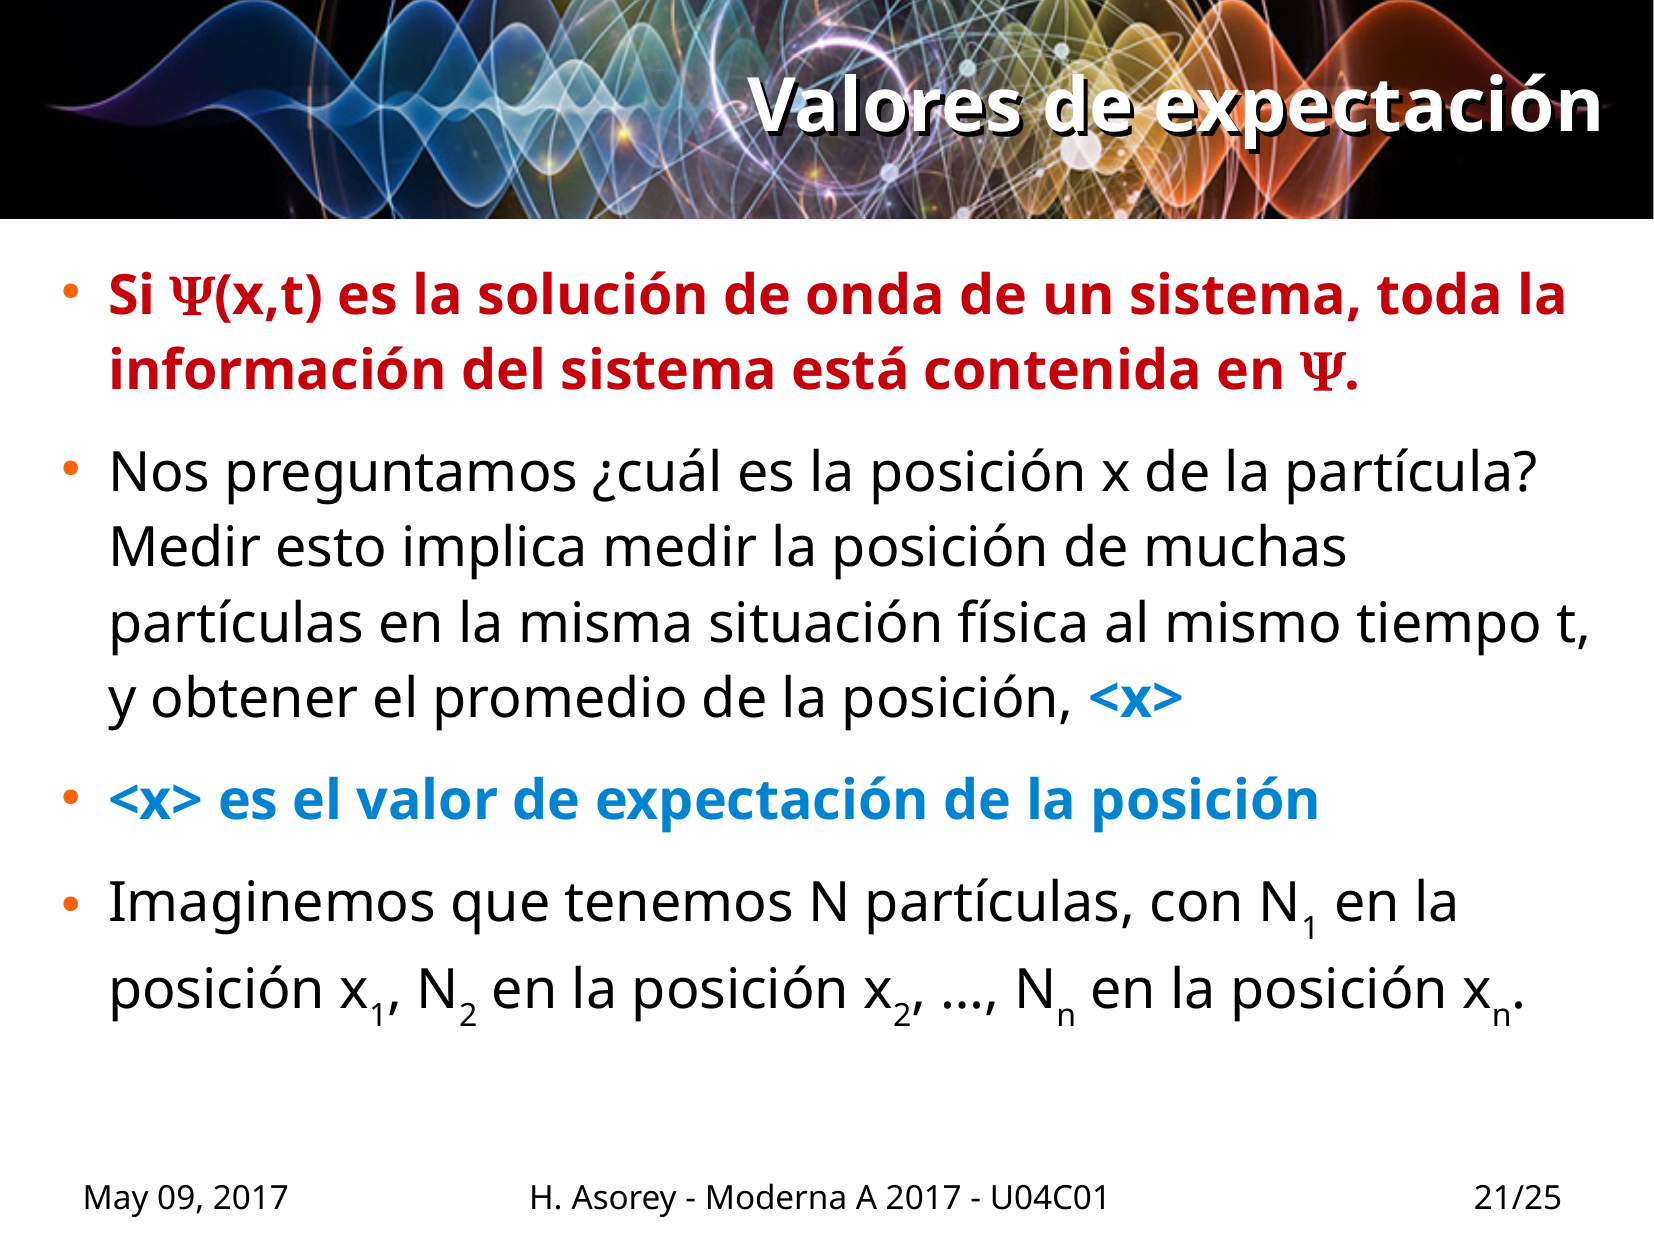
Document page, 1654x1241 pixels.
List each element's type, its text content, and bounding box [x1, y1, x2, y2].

title Valores de expectación [45, 15, 1606, 191]
list Si Y(x,t) es la solución de onda de un sistema, toda la información del sistema está contenida en Y. Nos preguntamos ¿cuál es la posición x de la partícula? Medir esto implica medir la posición de muchas partículas en la misma situación física al mismo tiempo t, y obtener el promedio de la posición, <x> <x> es el valor de expectación de la posición Imaginemos que tenemos N partículas, con N1 en la posición x1, N2 en la posición x2, …, Nn en la posición xn. [45, 255, 1606, 1156]
picture [0, 0, 1654, 219]
